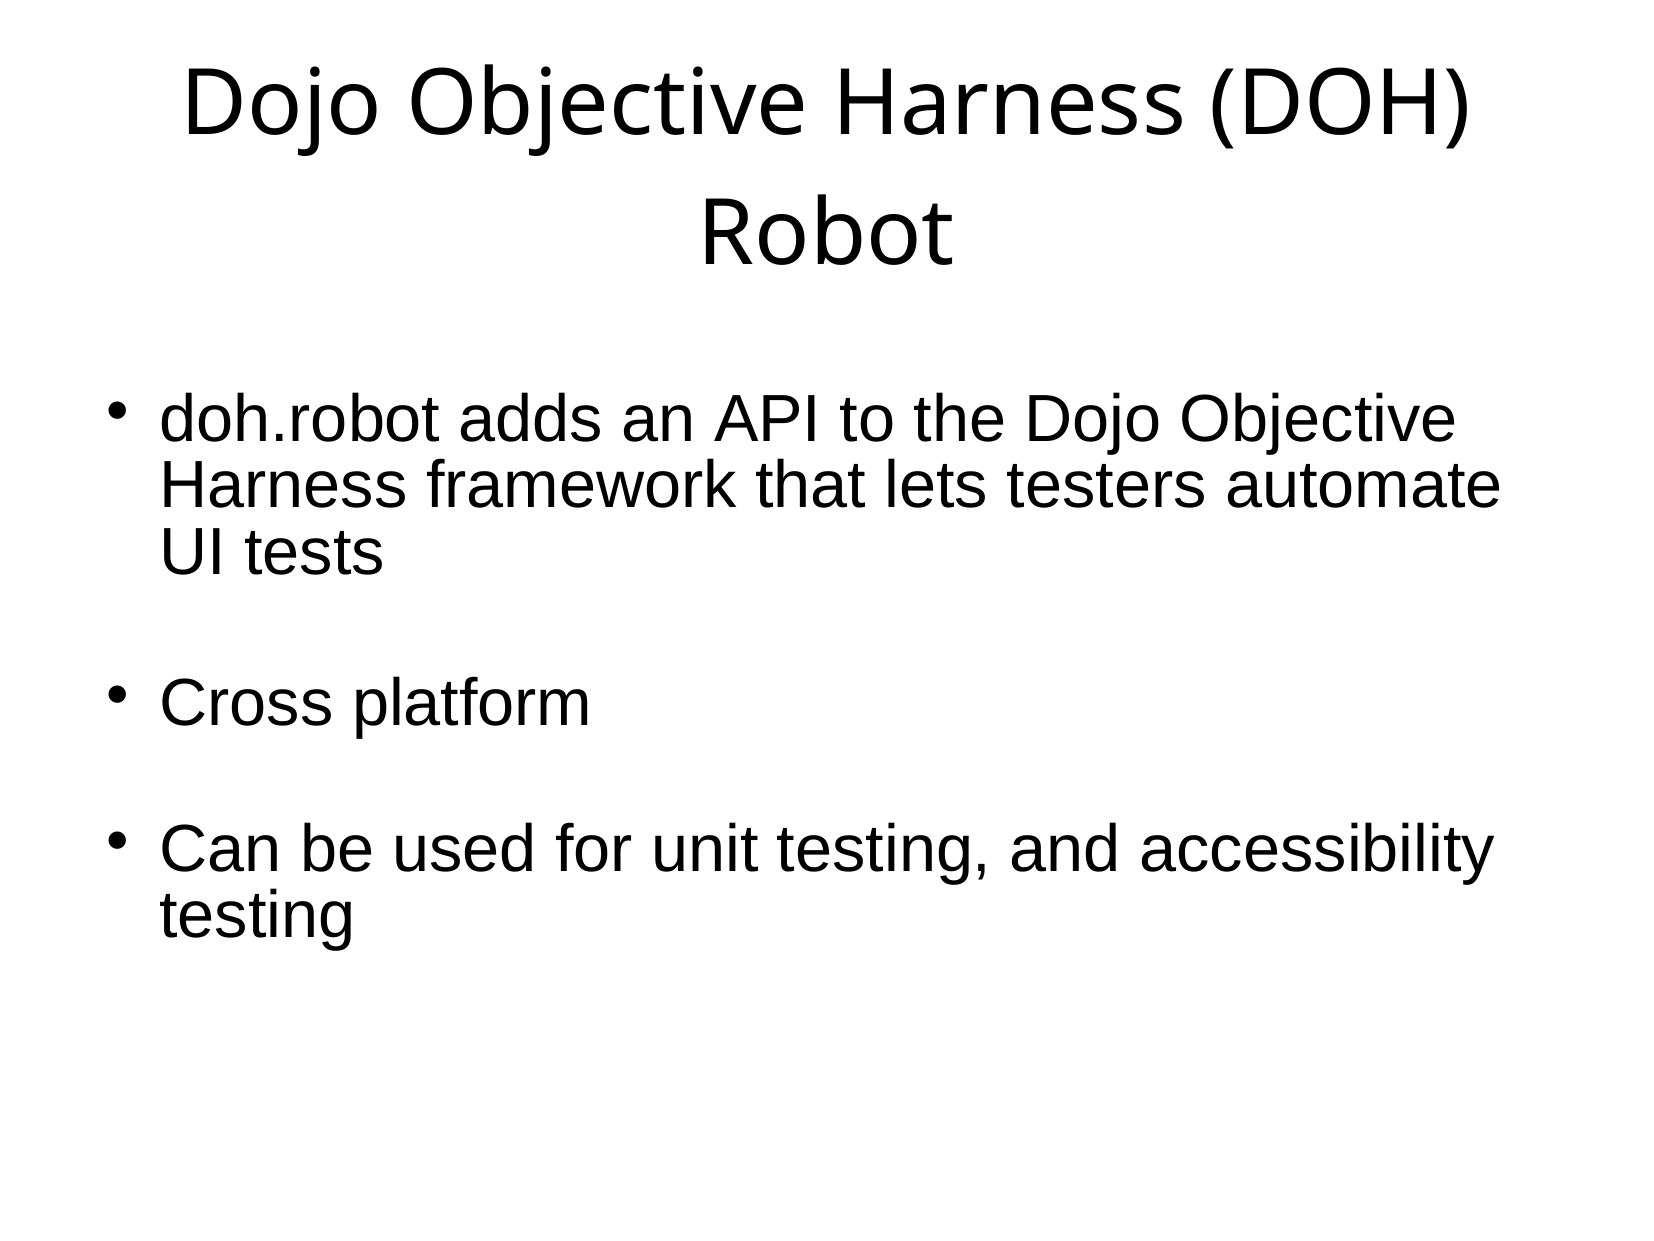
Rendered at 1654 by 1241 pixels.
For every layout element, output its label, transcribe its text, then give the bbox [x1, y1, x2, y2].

list doh.robot adds an API to the Dojo Objective Harness framework that lets testers automate UI tests Cross platform Can be used for unit testing, and accessibility testing [88, 383, 1577, 1004]
title Dojo Objective Harness (DOH) Robot [82, 23, 1571, 283]
